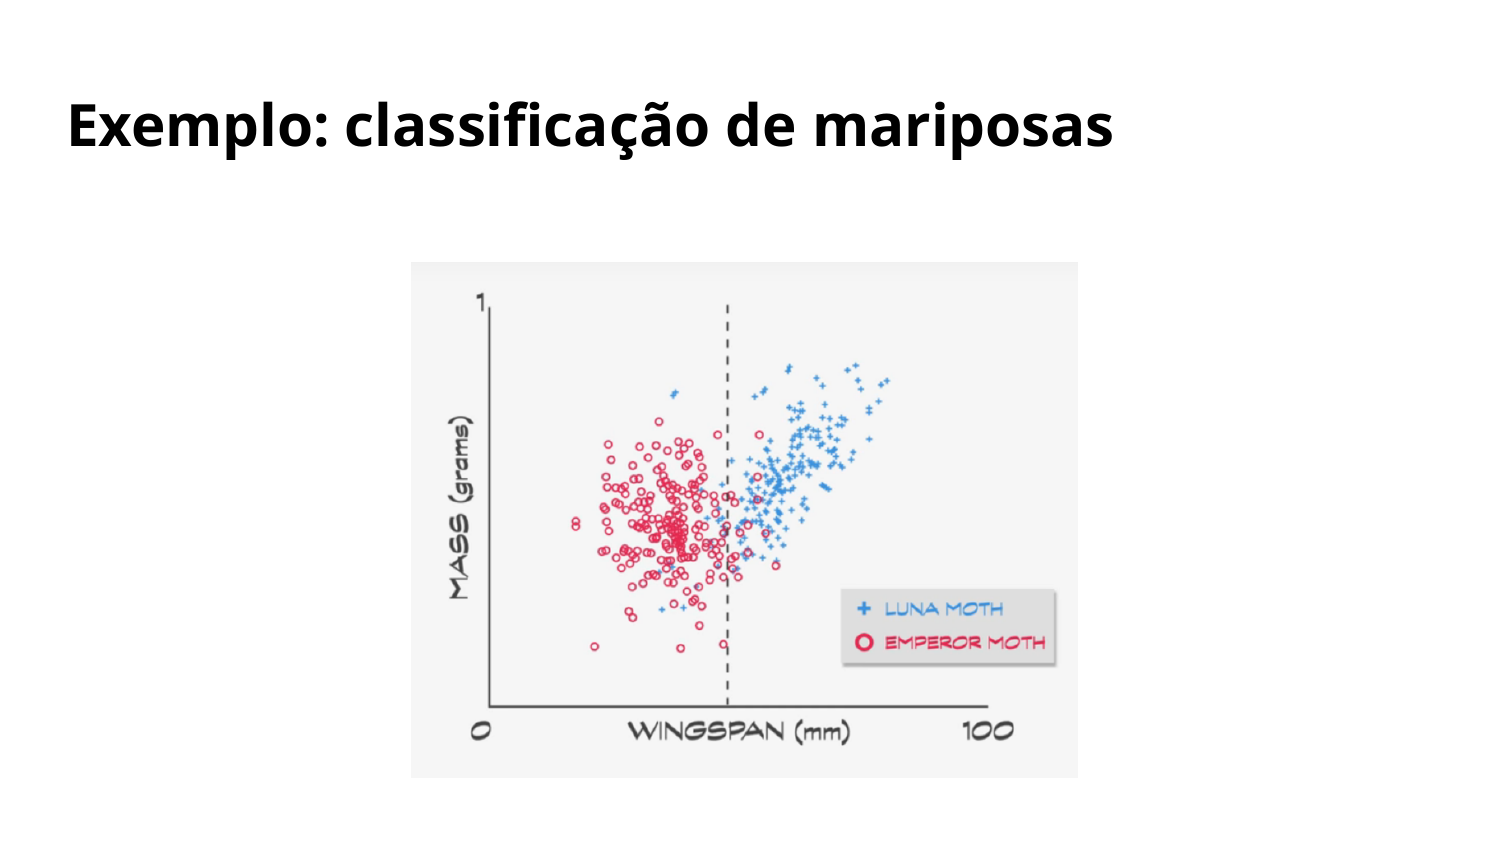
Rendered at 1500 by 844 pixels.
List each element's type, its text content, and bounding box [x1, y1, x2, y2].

picture [411, 262, 1078, 778]
title Exemplo: classificação de mariposas [51, 72, 1449, 167]
